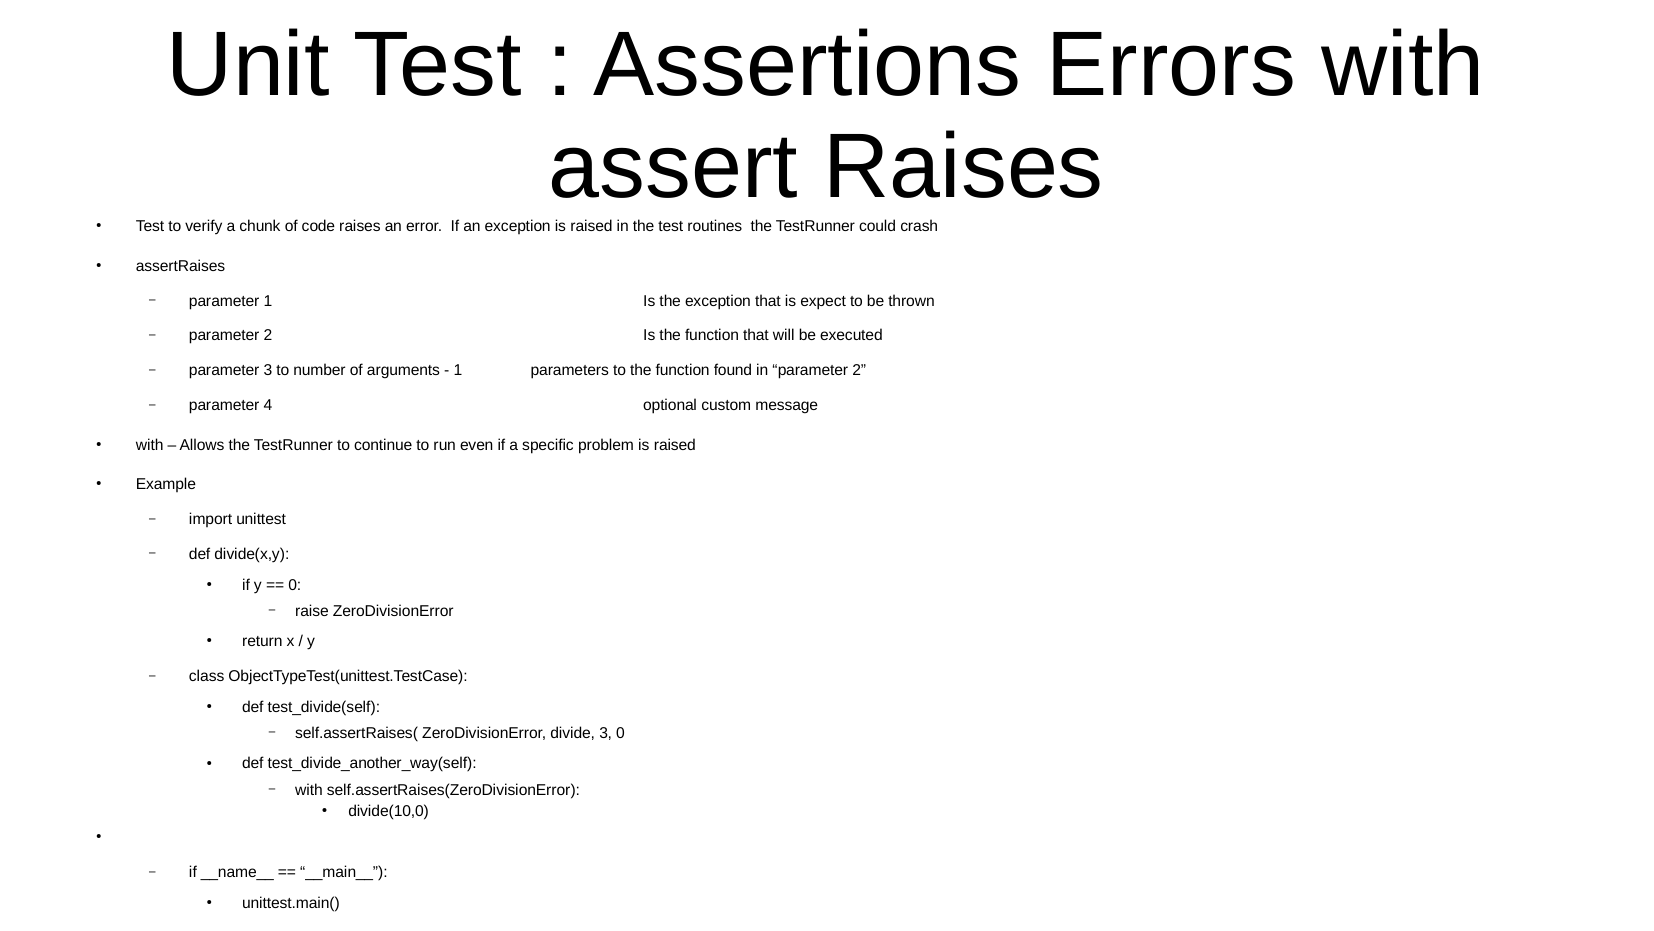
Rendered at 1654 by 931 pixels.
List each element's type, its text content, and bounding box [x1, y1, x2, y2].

list Test to verify a chunk of code raises an error. If an exception is raised in the test routines the TestRunner could crash assertRaises parameter 1 Is the exception that is expect to be thrown parameter 2 Is the function that will be executed parameter 3 to number of arguments - 1 parameters to the function found in “parameter 2” parameter 4 optional custom message with – Allows the TestRunner to continue to run even if a specific problem is raised Example import unittest def divide(x,y): if y == 0: raise ZeroDivisionError return x / y class ObjectTypeTest(unittest.TestCase): def test_divide(self): self.assertRaises( ZeroDivisionError, divide, 3, 0 def test_divide_another_way(self): with self.assertRaises(ZeroDivisionError): divide(10,0) if __name__ == “__main__”): unittest.main() [82, 217, 1636, 916]
title Unit Test : Assertions Errors with assert Raises [82, 12, 1571, 217]
